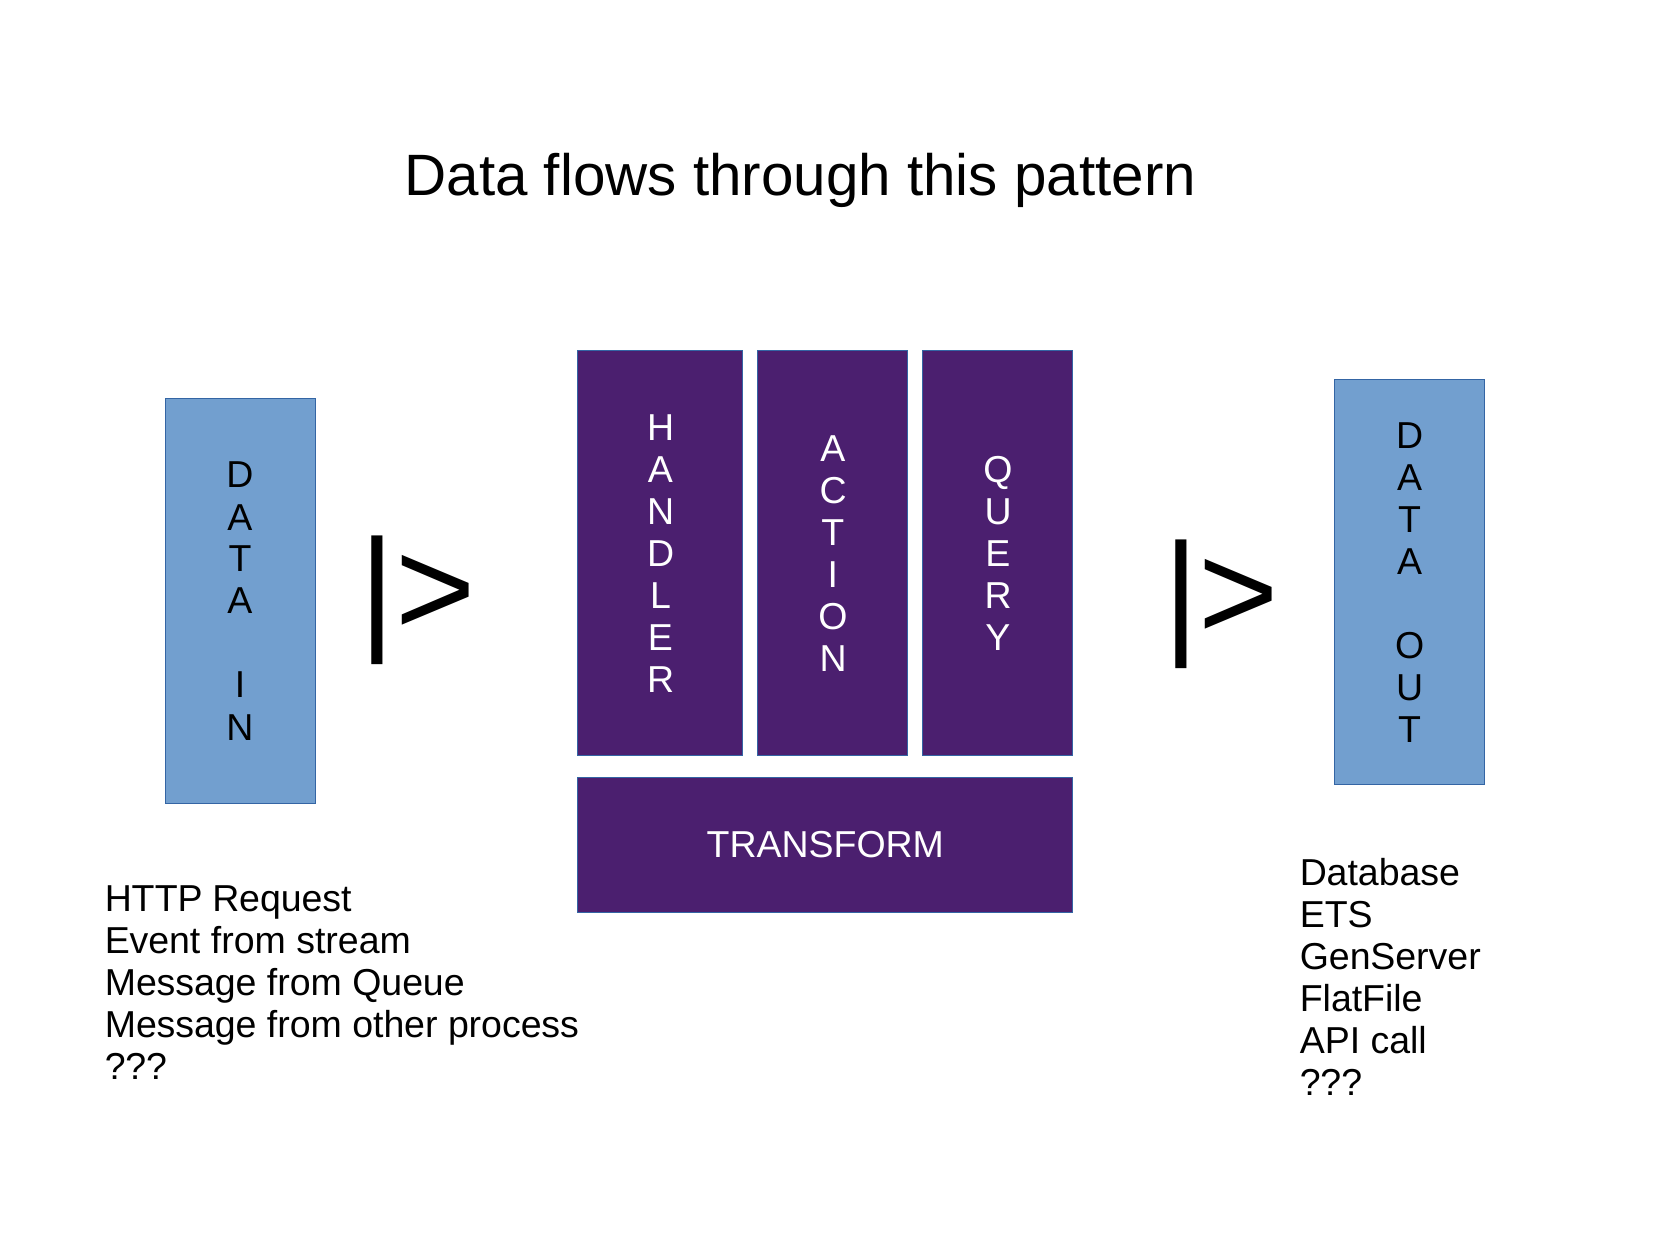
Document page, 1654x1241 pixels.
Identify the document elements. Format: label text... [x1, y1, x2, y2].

text_box D A T A I N [165, 398, 316, 804]
text_box |> [1148, 508, 1295, 677]
text_box A C T I O N [757, 350, 908, 756]
text_box HTTP Request Event from stream Message from Queue Message from other process ??? [90, 870, 595, 1095]
text_box Q U E R Y [922, 350, 1073, 756]
text_box Data flows through this pattern [390, 135, 1213, 215]
text_box H A N D L E R [577, 350, 743, 756]
text_box |> [345, 503, 491, 672]
text_box D A T A O U T [1334, 379, 1485, 785]
text_box TRANSFORM [577, 777, 1073, 913]
text_box Database ETS GenServer FlatFile API call ??? [1285, 844, 1496, 1112]
